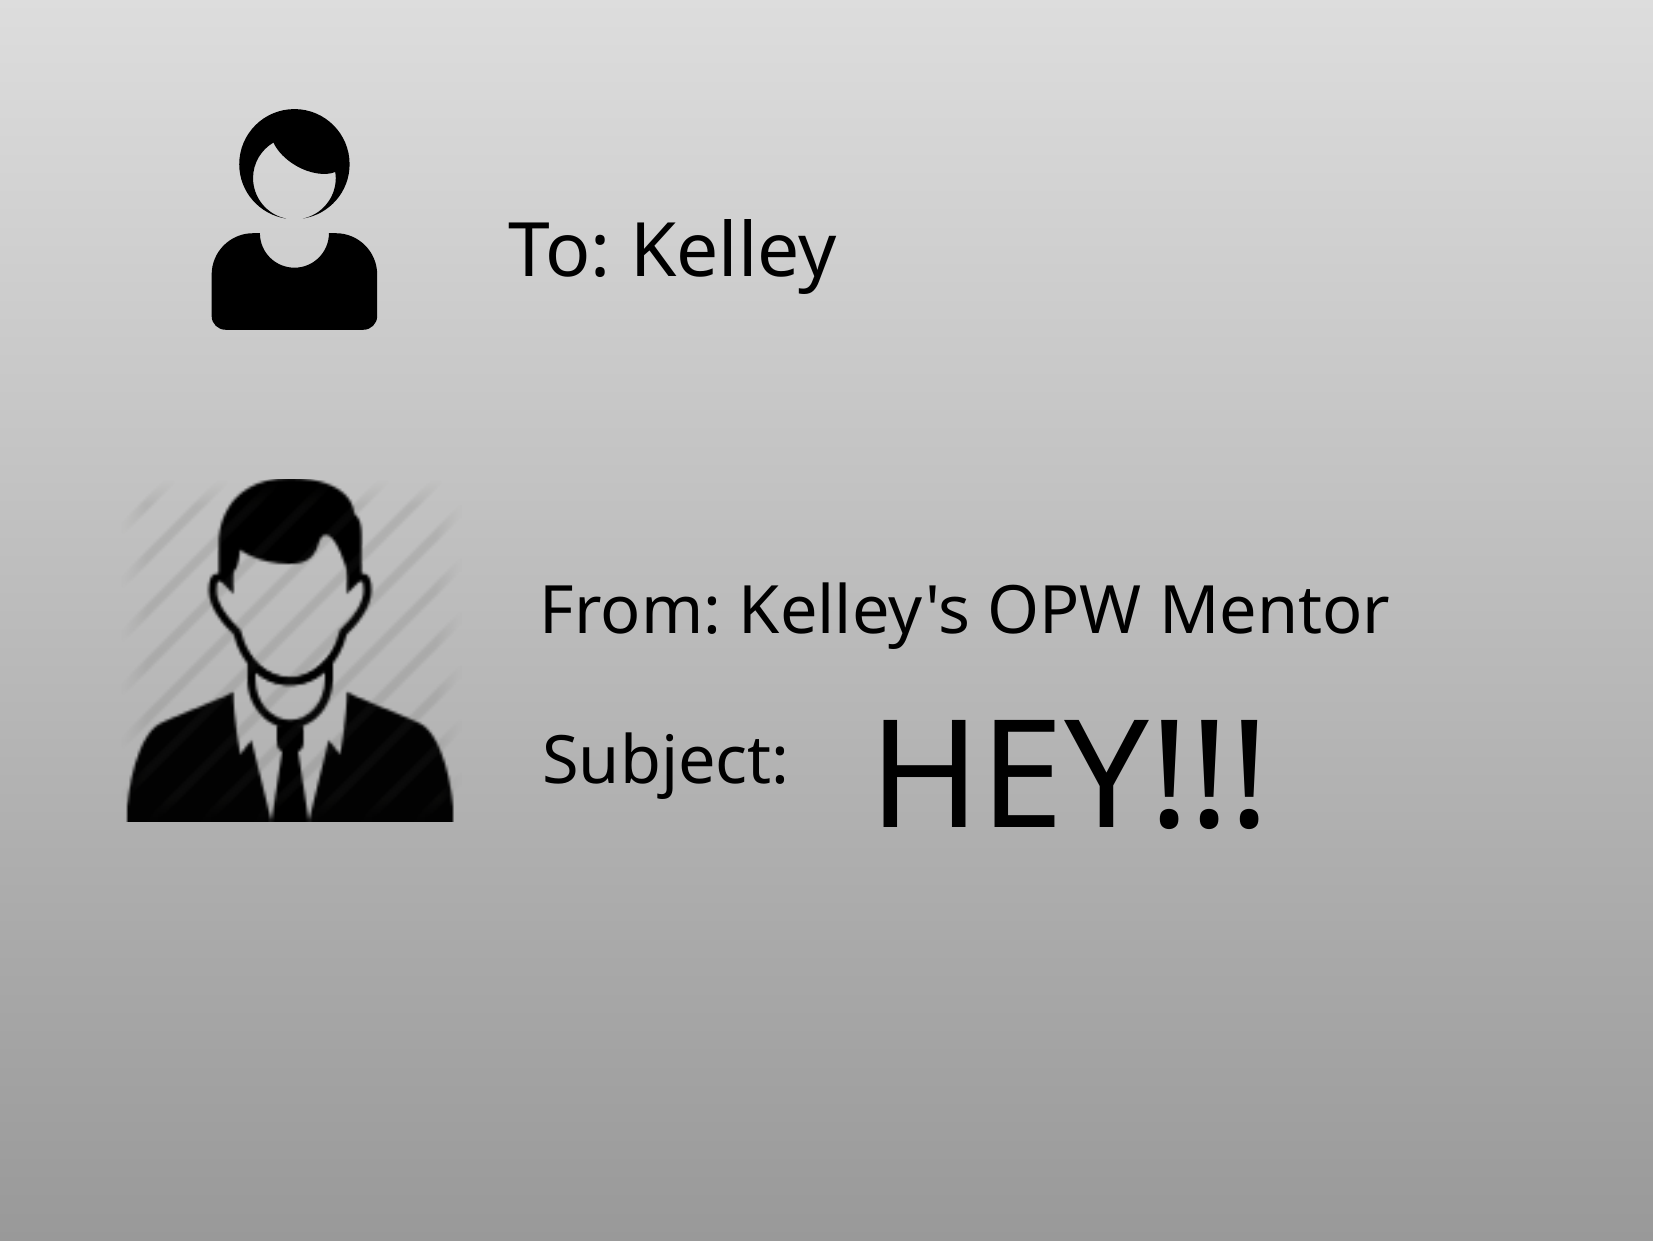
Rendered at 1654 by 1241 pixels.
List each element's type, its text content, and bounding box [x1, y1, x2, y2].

text_box To: Kelley [494, 189, 841, 286]
text_box HEY!!! [855, 660, 1239, 837]
text_box From: Kelley's OPW Mentor [525, 555, 1431, 643]
picture [183, 108, 406, 331]
picture [120, 479, 462, 822]
text_box Subject: [527, 705, 811, 793]
